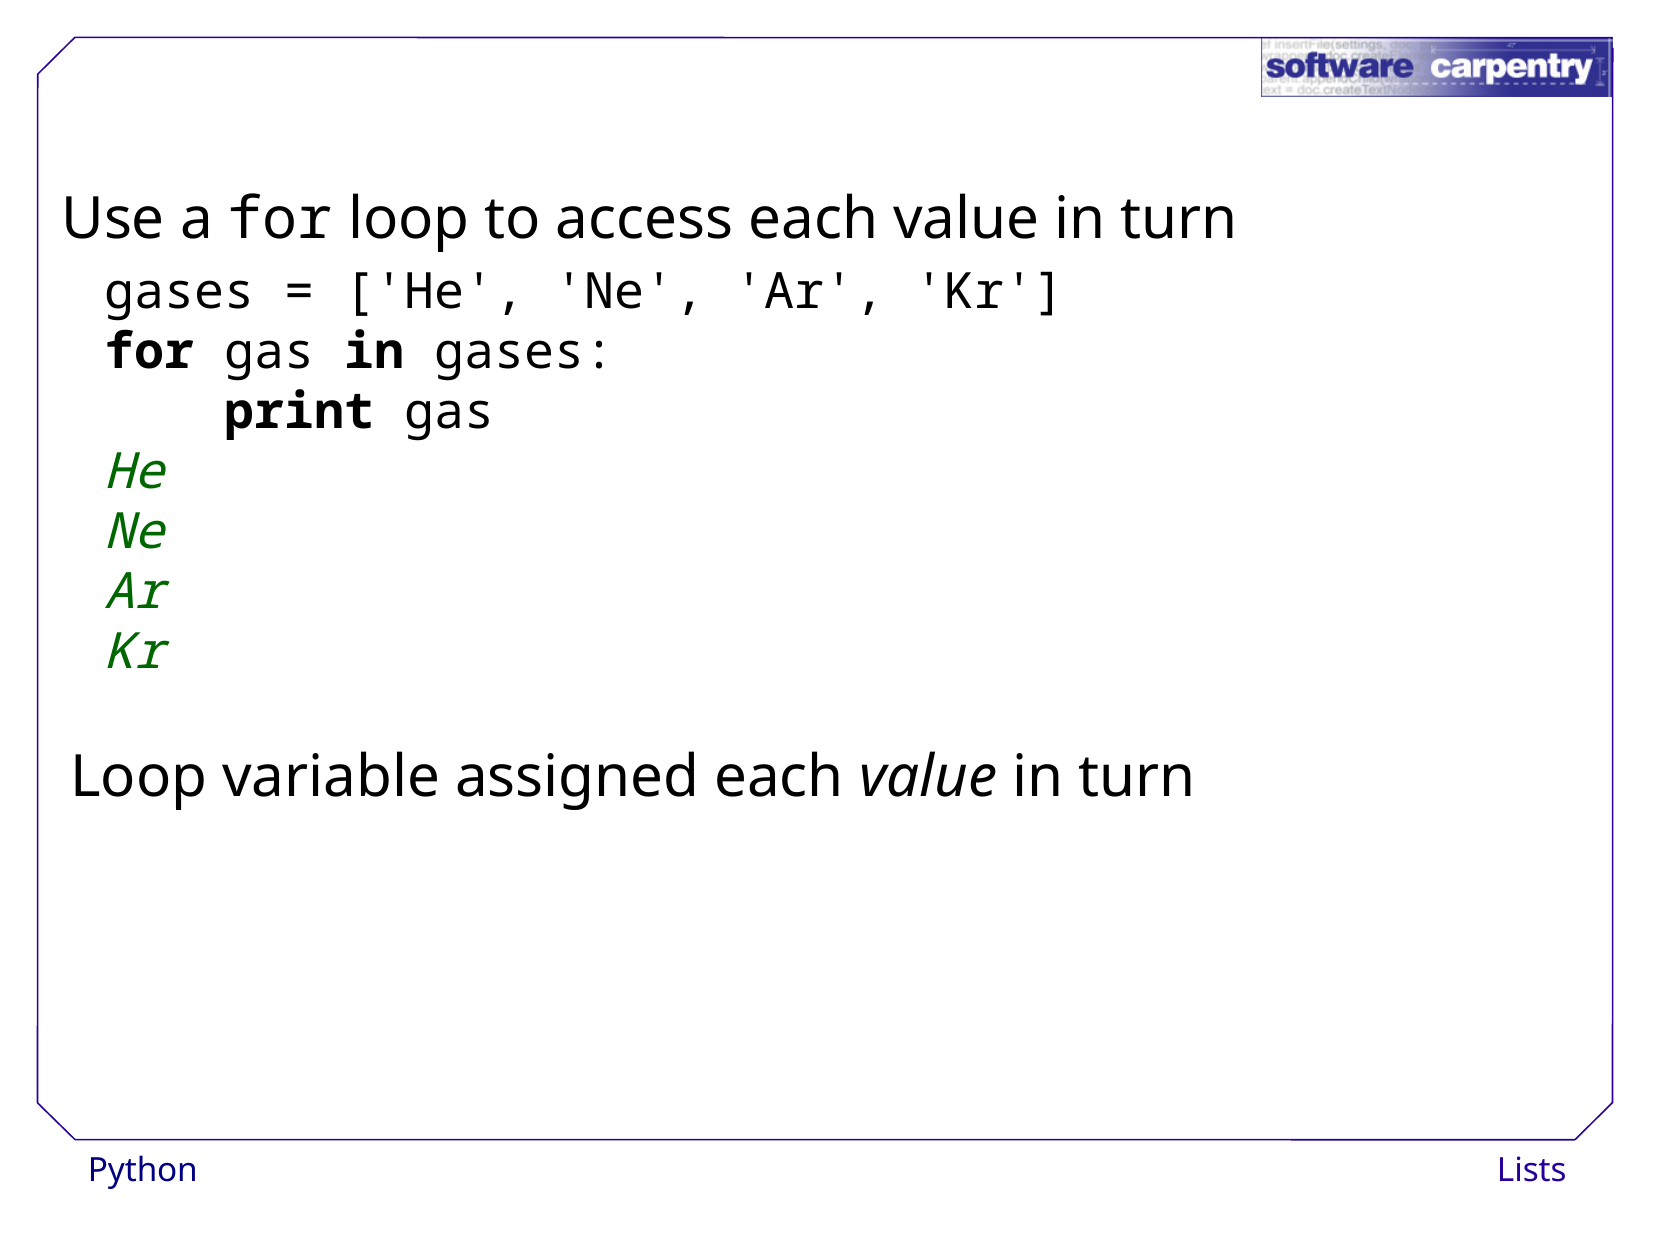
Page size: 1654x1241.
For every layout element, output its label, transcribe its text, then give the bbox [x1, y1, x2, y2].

text_box Use a for loop to access each value in turn [46, 138, 1404, 259]
text_box gases = ['He', 'Ne', 'Ar', 'Kr'] for gas in gases: print gas He Ne Ar Kr [89, 251, 1512, 687]
picture [1261, 39, 1613, 97]
text_box Loop variable assigned each value in turn [55, 695, 1361, 921]
